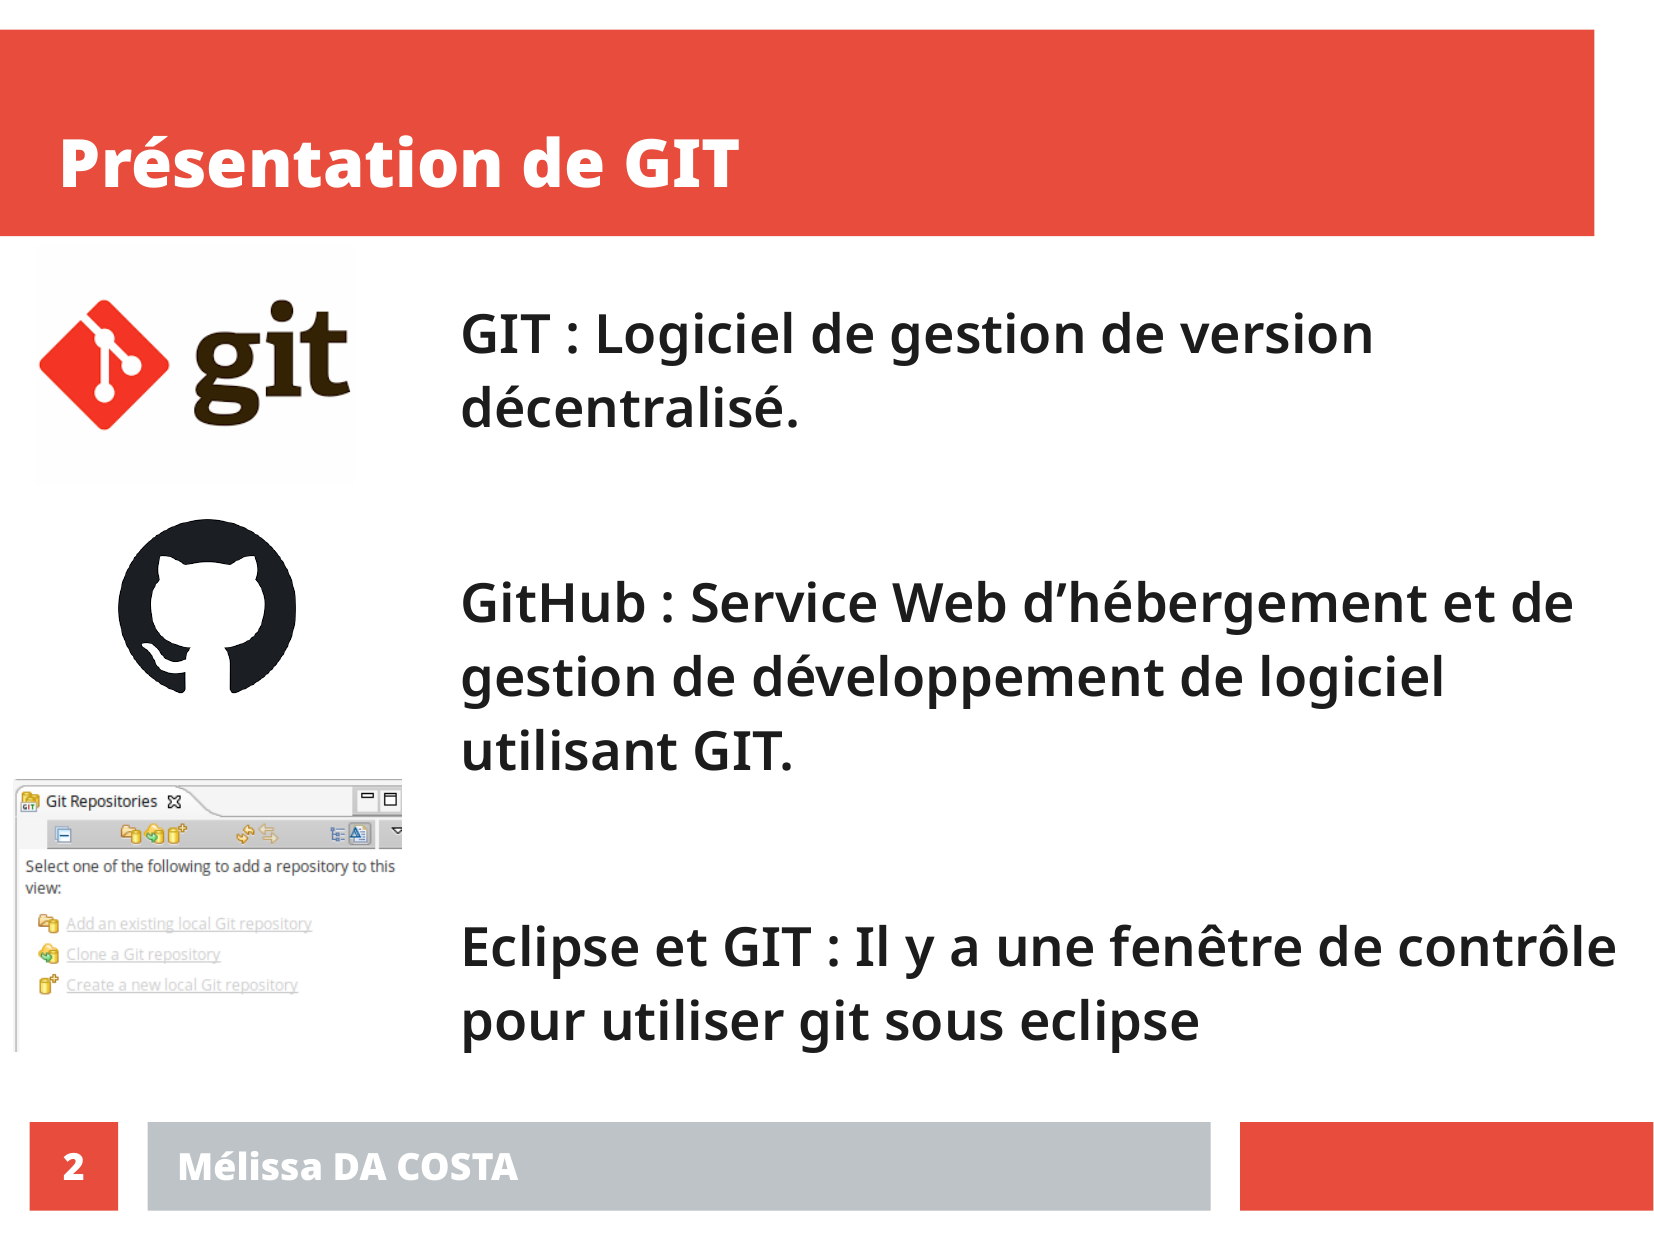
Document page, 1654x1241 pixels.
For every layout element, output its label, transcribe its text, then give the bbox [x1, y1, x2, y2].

picture [13, 779, 402, 1052]
title Présentation de GIT [59, 59, 1595, 207]
picture [118, 519, 296, 697]
picture [35, 245, 355, 485]
list GIT : Logiciel de gestion de version décentralisé. GitHub : Service Web d’hébergement et de gestion de développement de logiciel utilisant GIT. Eclipse et GIT : Il y a une fenêtre de contrôle pour utiliser git sous eclipse [460, 295, 1625, 1063]
